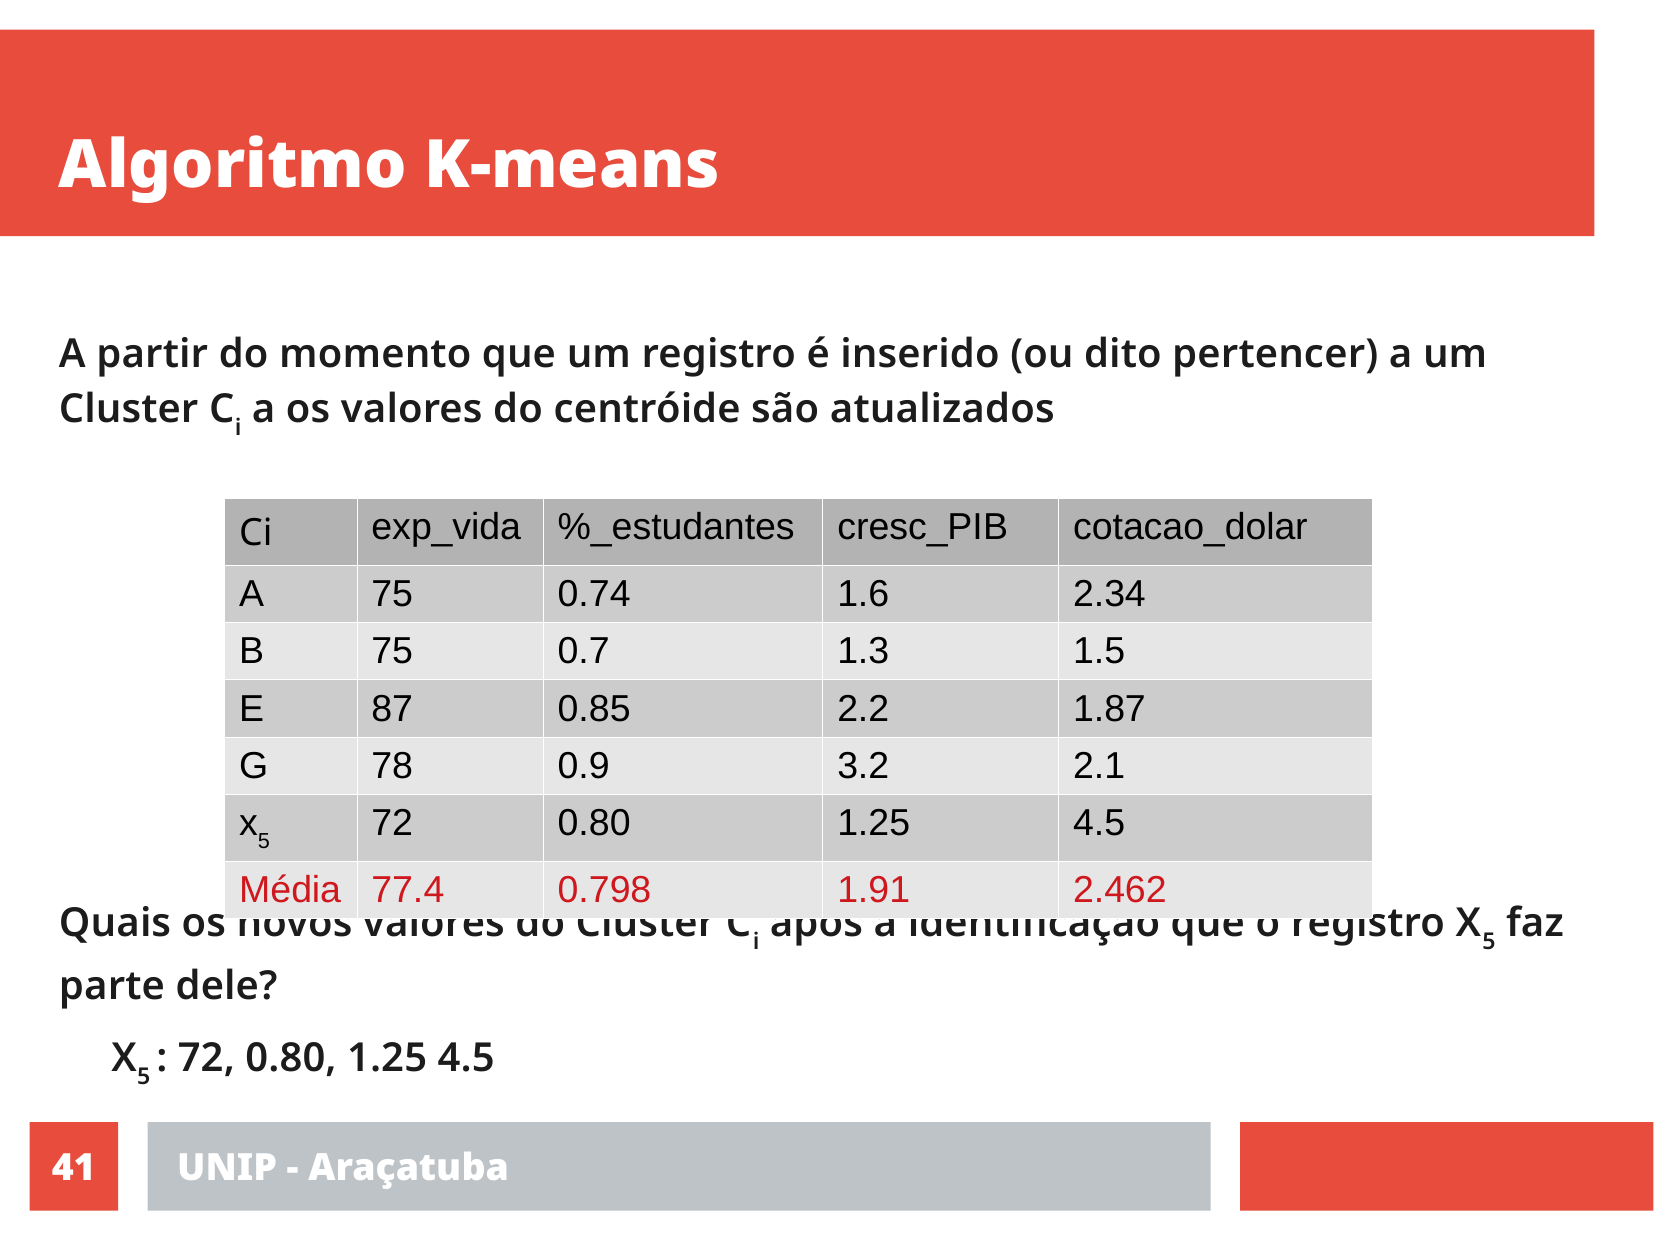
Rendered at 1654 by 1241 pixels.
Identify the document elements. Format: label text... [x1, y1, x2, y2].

table_cell 1.25 [823, 795, 1058, 861]
table_cell 2.34 [1059, 566, 1372, 622]
table_cell 0.85 [544, 680, 822, 737]
table_cell 75 [358, 623, 543, 679]
table_cell 0.7 [544, 623, 822, 679]
table_cell 2.462 [1059, 862, 1372, 918]
table_cell 3.2 [823, 738, 1058, 794]
table_cell G [225, 738, 357, 794]
table_cell 0.80 [544, 795, 822, 861]
table_cell B [225, 623, 357, 679]
table_header cotacao_dolar [1059, 499, 1372, 565]
table_header exp_vida [358, 499, 543, 565]
table_cell 1.3 [823, 623, 1058, 679]
table_cell Média [225, 862, 357, 918]
table_cell 87 [358, 680, 543, 737]
table_cell 0.798 [544, 862, 822, 918]
table_cell 77.4 [358, 862, 543, 918]
table_header cresc_PIB [823, 499, 1058, 565]
table_cell 4.5 [1059, 795, 1372, 861]
table_cell x5 [225, 795, 357, 861]
table_cell 2.2 [823, 680, 1058, 737]
table_cell E [225, 680, 357, 737]
title Algoritmo K-means [59, 59, 1595, 207]
table_cell 75 [358, 566, 543, 622]
table_cell 1.5 [1059, 623, 1372, 679]
table_cell 0.74 [544, 566, 822, 622]
table_cell 1.6 [823, 566, 1058, 622]
table_cell 1.91 [823, 862, 1058, 918]
table_header %_estudantes [544, 499, 822, 565]
list A partir do momento que um registro é inserido (ou dito pertencer) a um Cluster Ci a os valores do centróide são atualizados Quais os novos valores do Cluster Ci após a identificação que o registro X5 faz parte dele? X5 : 72, 0.80, 1.25 4.5 [59, 324, 1565, 1093]
table_cell 72 [358, 795, 543, 861]
table_cell 2.1 [1059, 738, 1372, 794]
table_cell 1.87 [1059, 680, 1372, 737]
table_cell 0.9 [544, 738, 822, 794]
table_cell A [225, 566, 357, 622]
table_cell 78 [358, 738, 543, 794]
table_header Ci [225, 499, 357, 565]
